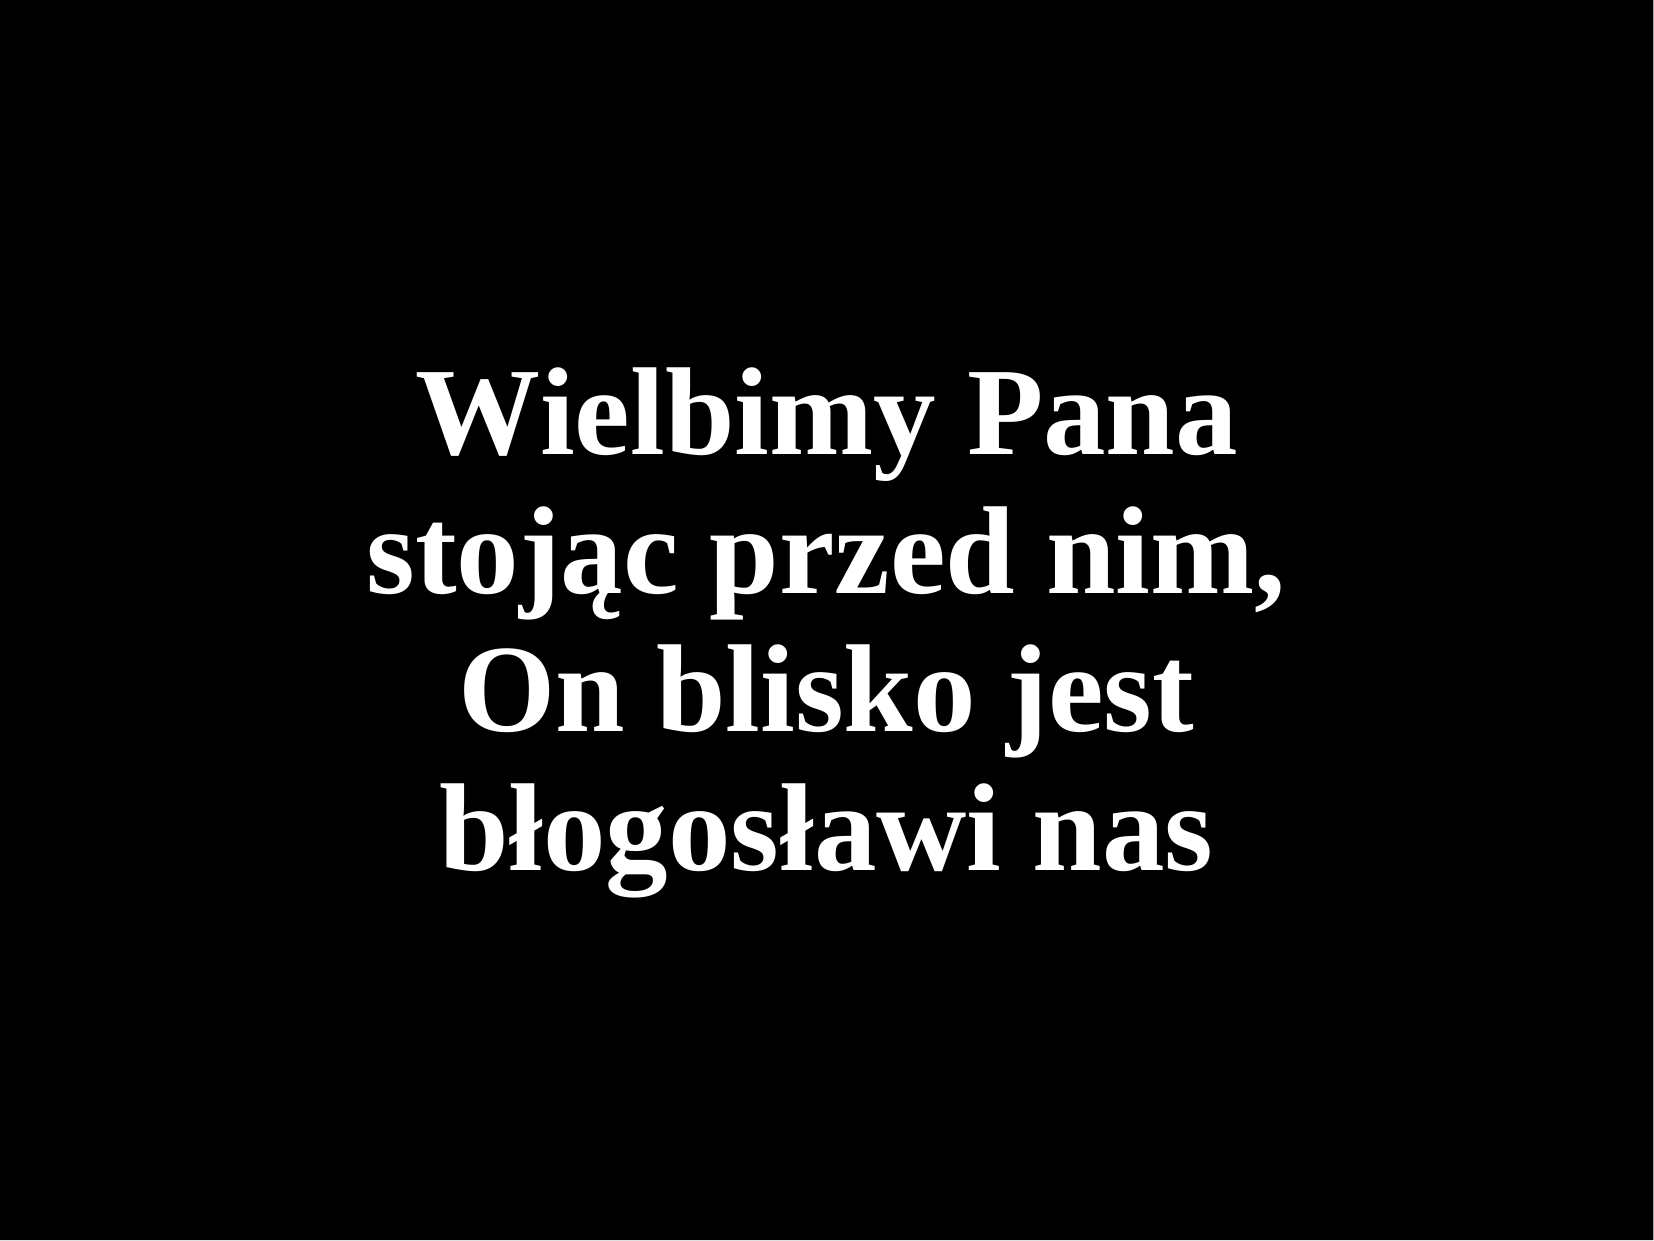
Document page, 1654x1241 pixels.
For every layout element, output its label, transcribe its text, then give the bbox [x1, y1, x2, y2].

title Wielbimy Pana stojąc przed nim, On blisko jest błogosławi nas [0, 0, 1654, 1241]
